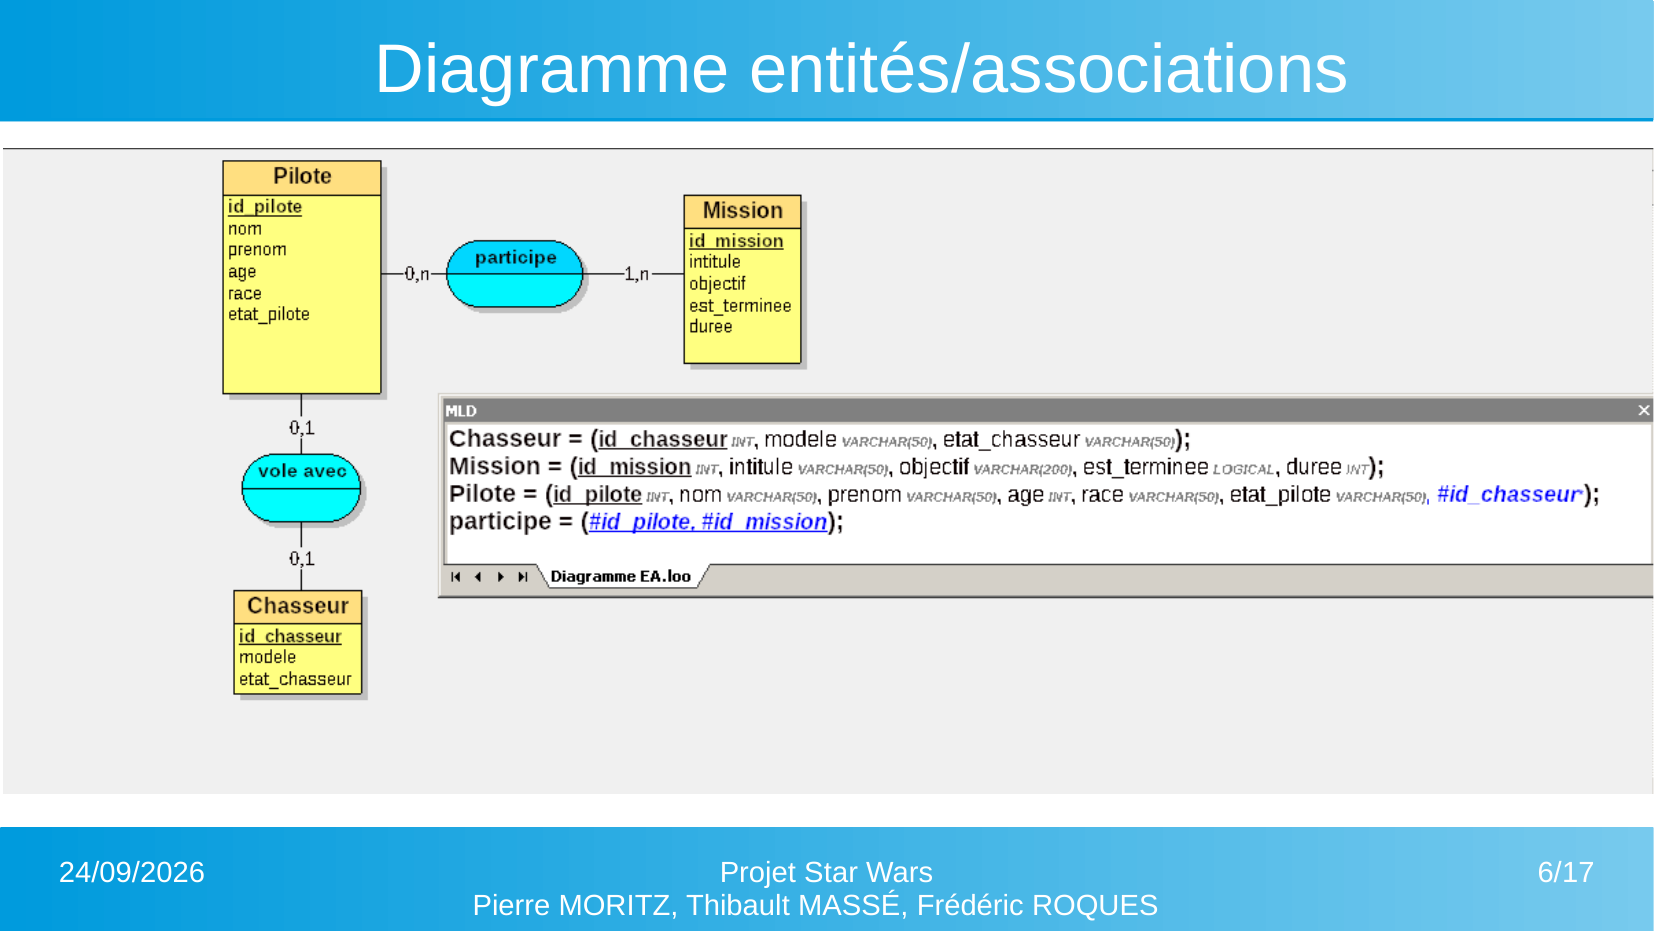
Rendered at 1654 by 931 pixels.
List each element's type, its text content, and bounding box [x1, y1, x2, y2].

picture [3, 148, 1654, 794]
title Diagramme entités/associations [59, 29, 1595, 108]
